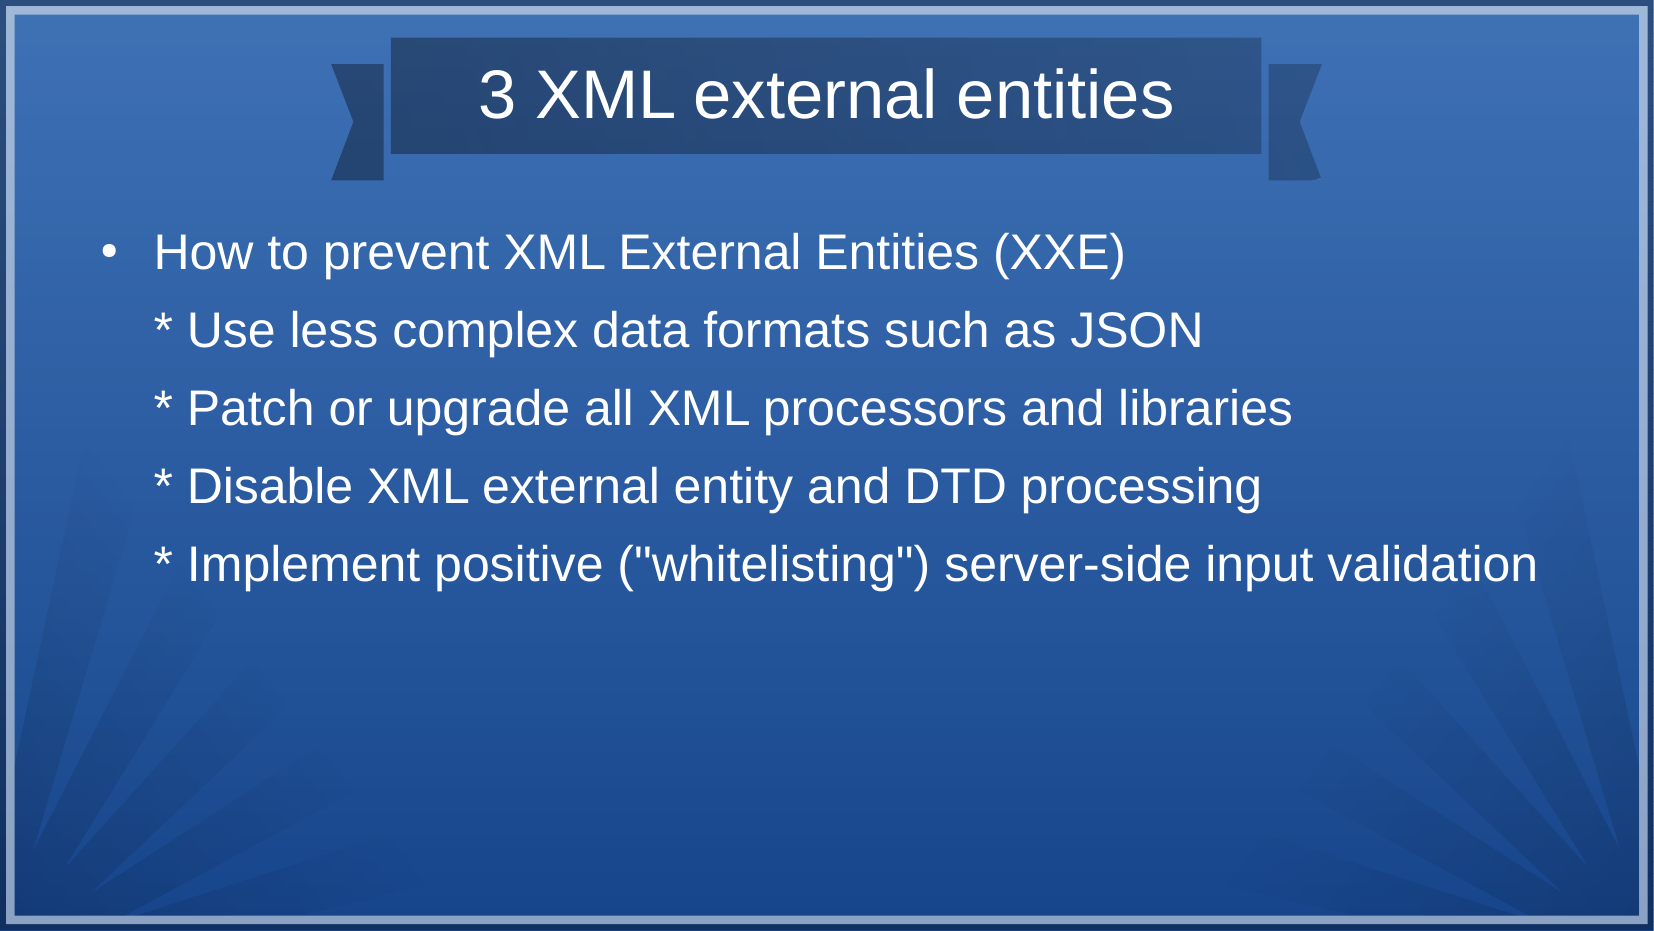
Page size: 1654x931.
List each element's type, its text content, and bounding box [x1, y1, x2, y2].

title 3 XML external entities [389, 35, 1264, 154]
list How to prevent XML External Entities (XXE) * Use less complex data formats such as JSON * Patch or upgrade all XML processors and libraries * Disable XML external entity and DTD processing * Implement positive ("whitelisting") server-side input validation [82, 224, 1571, 848]
